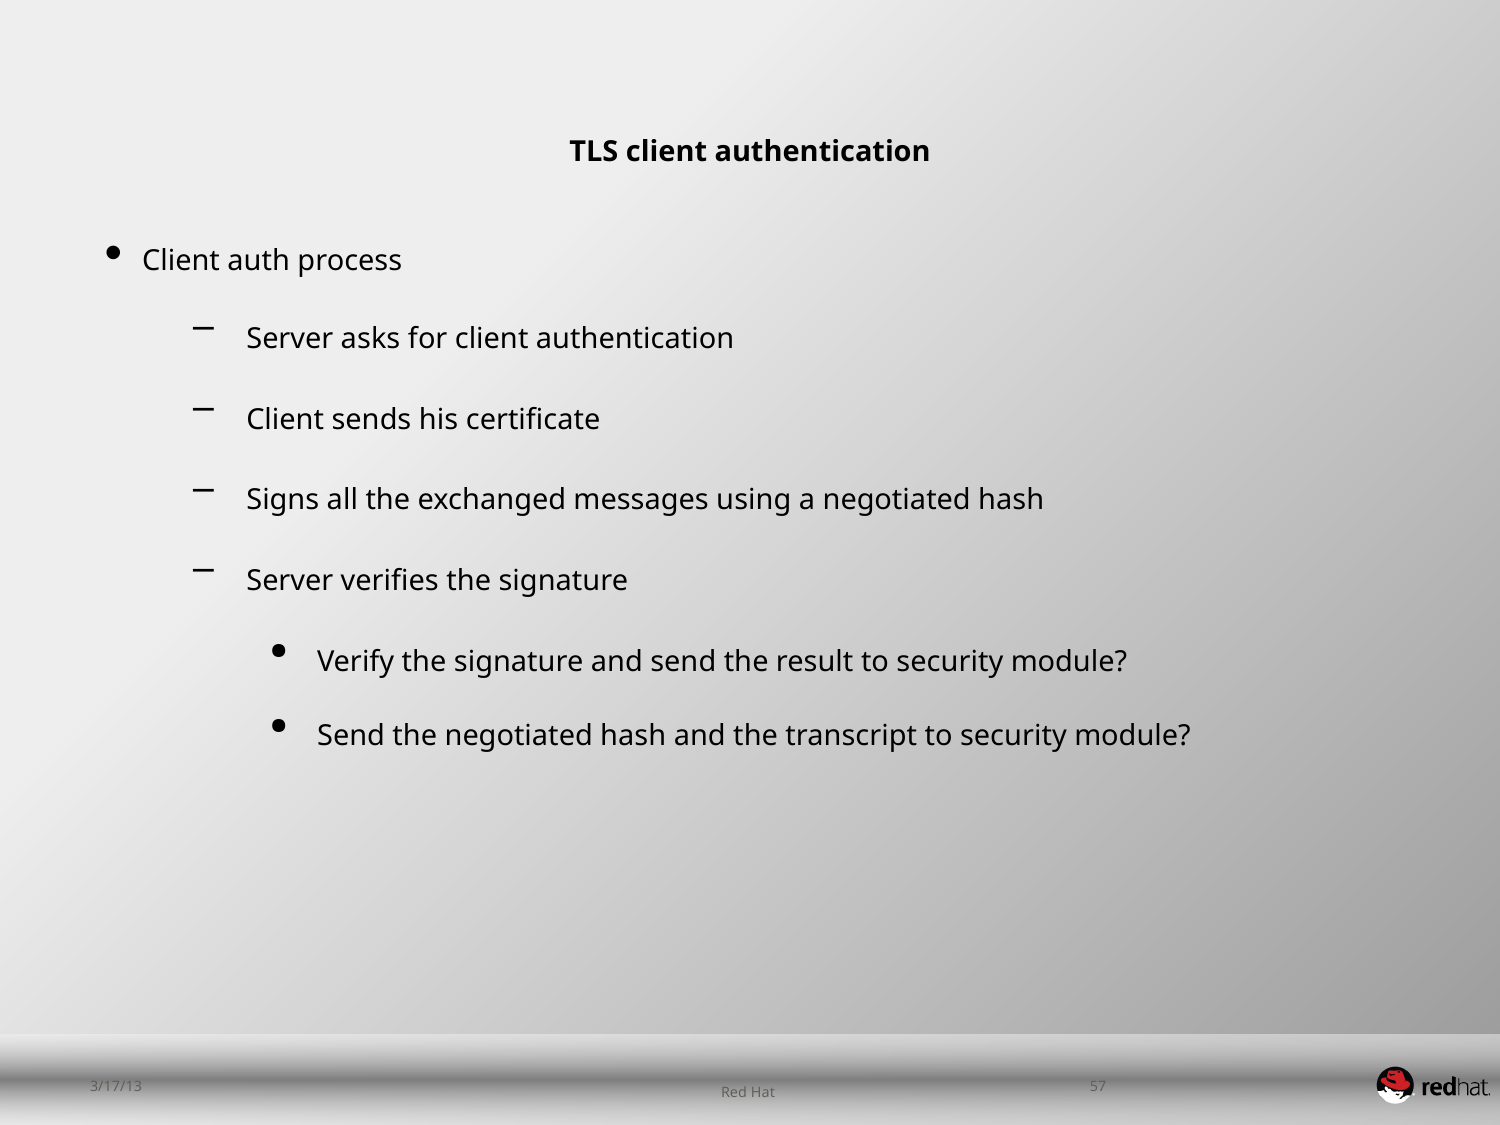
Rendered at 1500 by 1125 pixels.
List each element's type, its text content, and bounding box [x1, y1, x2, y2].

footer Red Hat [300, 1065, 1200, 1110]
slide_number <number> [1074, 1051, 1337, 1112]
slide_number 3/17/13 [75, 1051, 425, 1112]
list Client auth process Server asks for client authentication Client sends his certificate Signs all the exchanged messages using a negotiated hash Server verifies the signature Verify the signature and send the result to security module? Send the negotiated hash and the transcript to security module? [74, 209, 1425, 1012]
picture [1364, 1057, 1500, 1110]
title TLS client authentication [75, 22, 1426, 188]
